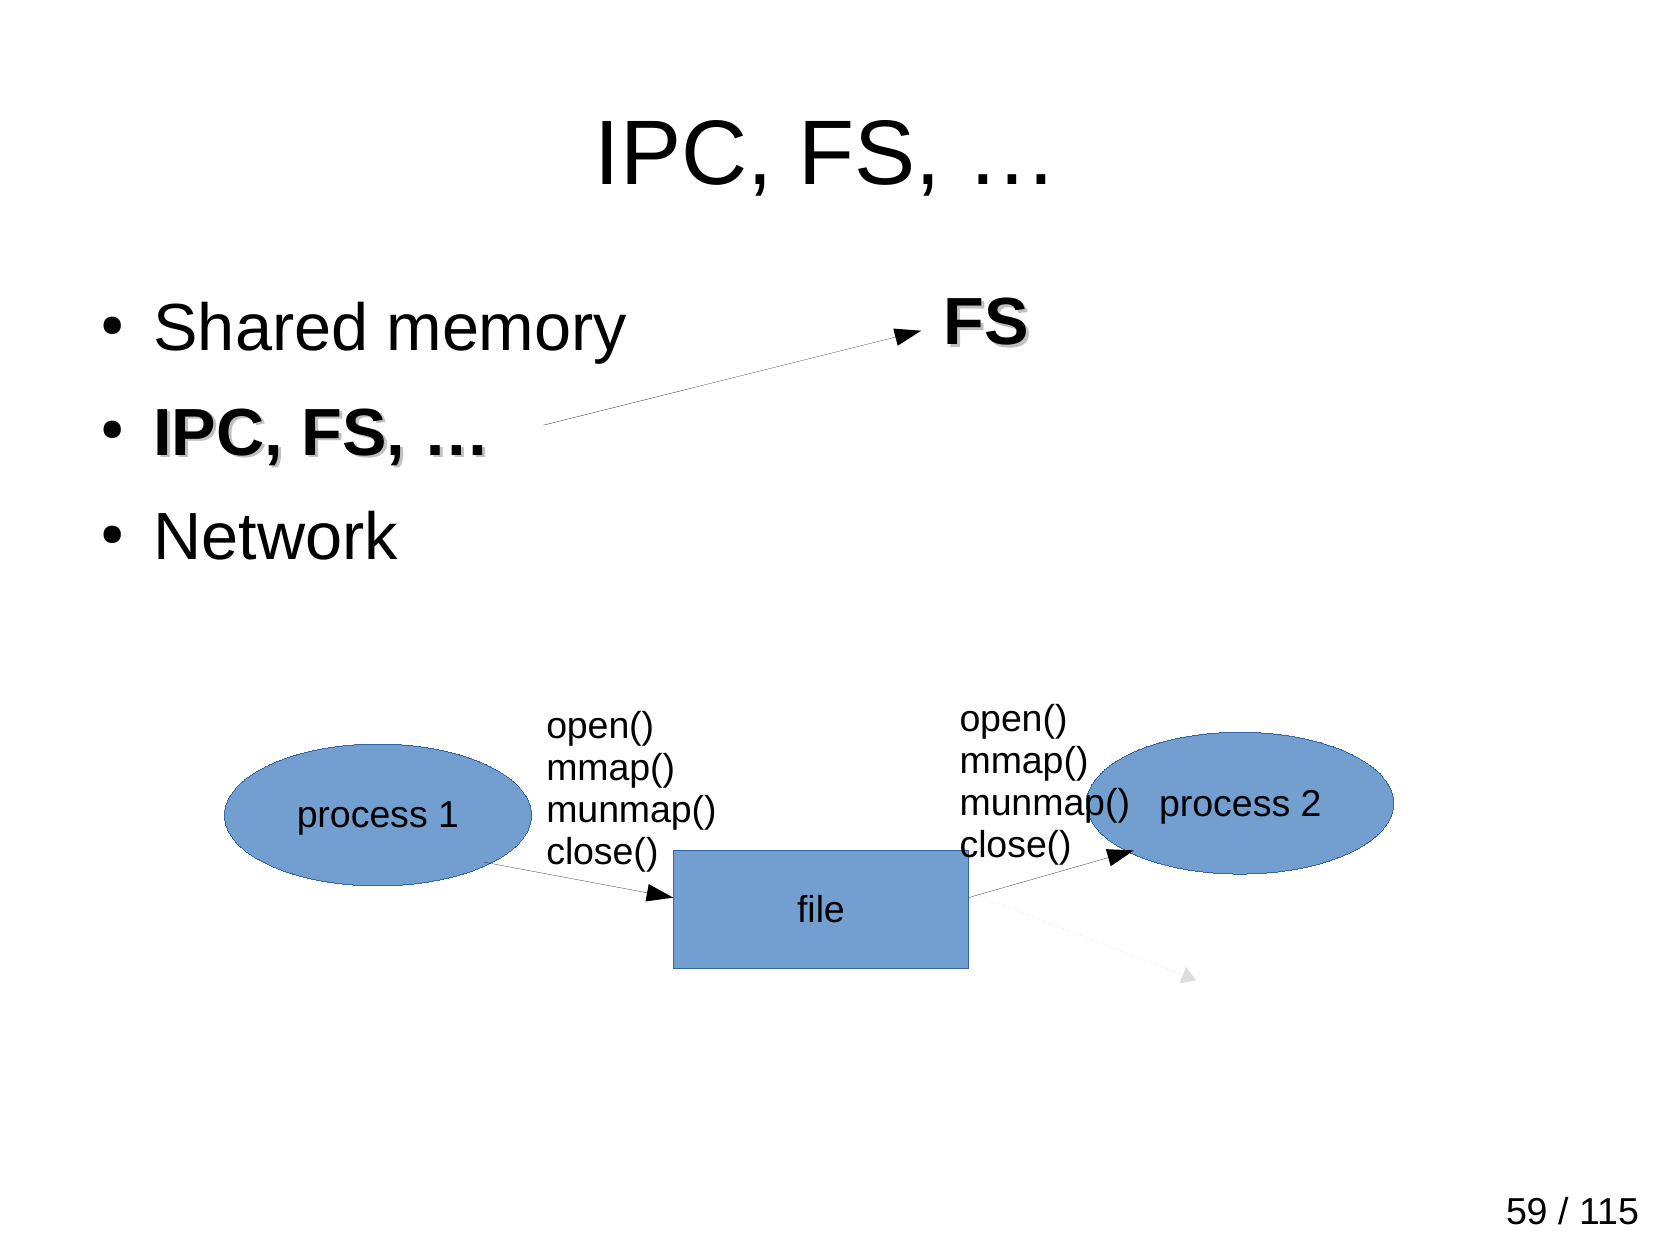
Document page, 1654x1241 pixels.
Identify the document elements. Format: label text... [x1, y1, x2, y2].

text_box process 1 [224, 744, 531, 886]
list Shared memory IPC, FS, … Network [82, 290, 1571, 1010]
text_box open() mmap() munmap() close() [531, 696, 756, 976]
text_box FS [929, 276, 1229, 367]
text_box file [756, 850, 944, 969]
text_box open() mmap() munmap() close() [944, 689, 1170, 969]
text_box process 2 [1170, 732, 1394, 875]
title IPC, FS, … [82, 49, 1571, 257]
text_box <number> / 115 [1380, 1183, 1654, 1241]
